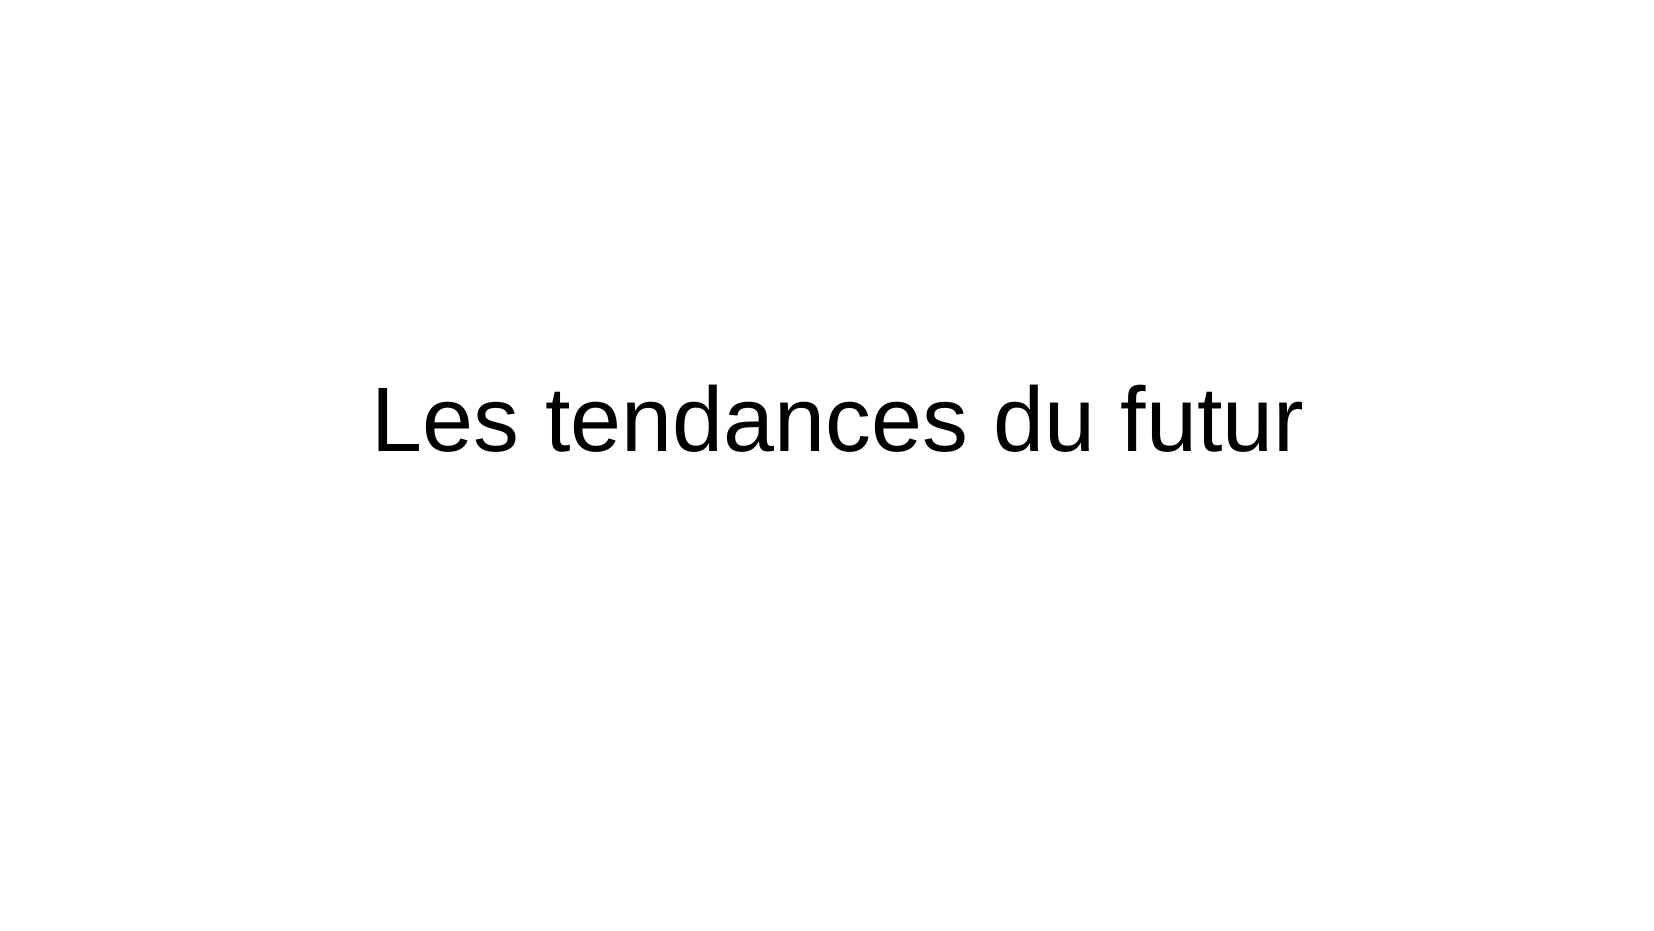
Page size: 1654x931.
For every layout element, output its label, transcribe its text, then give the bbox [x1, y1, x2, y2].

title Les tendances du futur [94, 342, 1583, 498]
